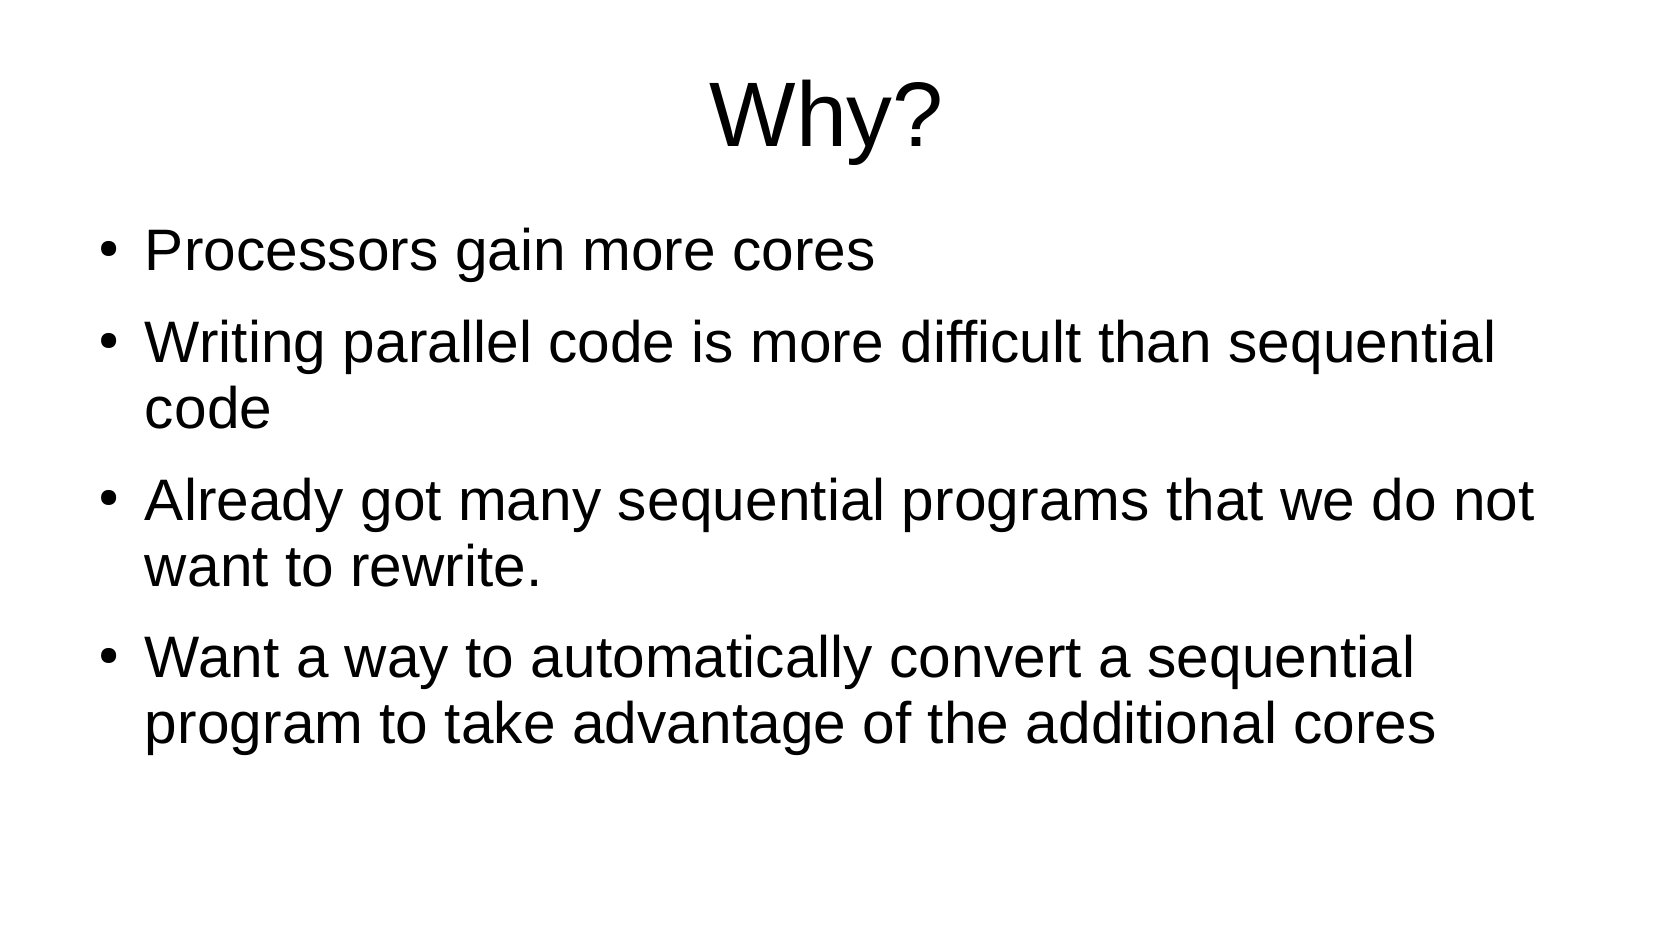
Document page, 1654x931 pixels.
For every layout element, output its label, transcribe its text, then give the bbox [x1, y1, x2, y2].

list Processors gain more cores Writing parallel code is more difficult than sequential code Already got many sequential programs that we do not want to rewrite. Want a way to automatically convert a sequential program to take advantage of the additional cores [82, 217, 1571, 758]
title Why? [82, 37, 1571, 193]
